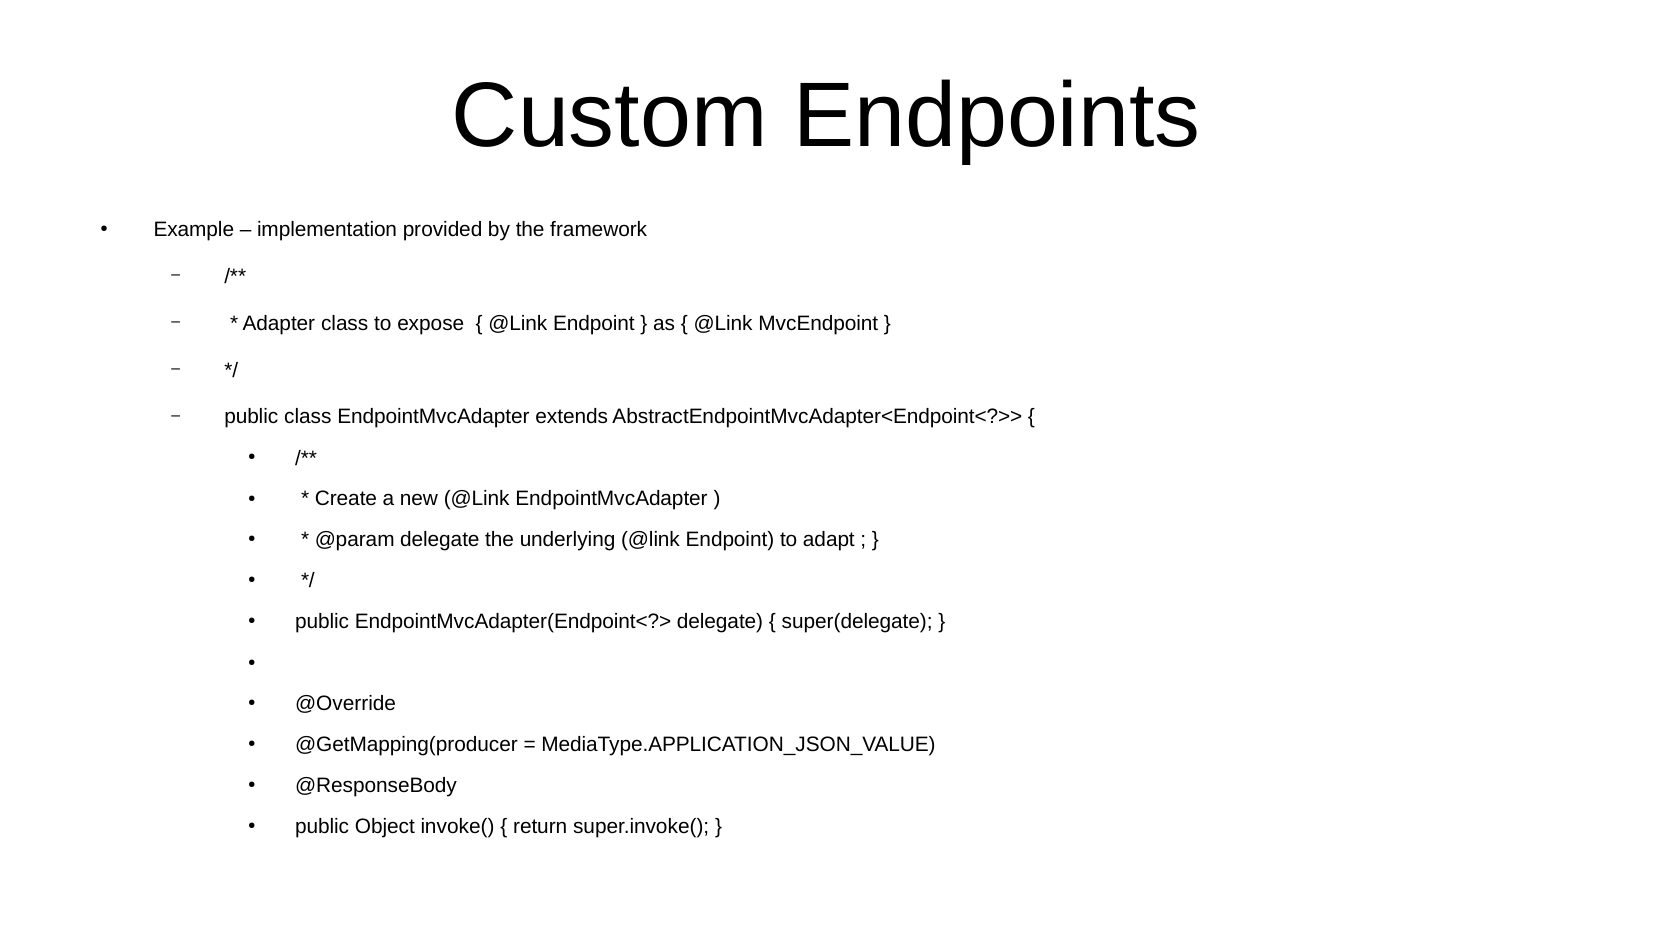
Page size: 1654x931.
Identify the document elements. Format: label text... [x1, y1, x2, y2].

list Example – implementation provided by the framework /** * Adapter class to expose { @Link Endpoint } as { @Link MvcEndpoint } */ public class EndpointMvcAdapter extends AbstractEndpointMvcAdapter<Endpoint<?>> { /** * Create a new (@Link EndpointMvcAdapter ) * @param delegate the underlying (@link Endpoint) to adapt ; } */ public EndpointMvcAdapter(Endpoint<?> delegate) { super(delegate); } @Override @GetMapping(producer = MediaType.APPLICATION_JSON_VALUE) @ResponseBody public Object invoke() { return super.invoke(); } [82, 217, 1591, 871]
title Custom Endpoints [82, 37, 1571, 193]
